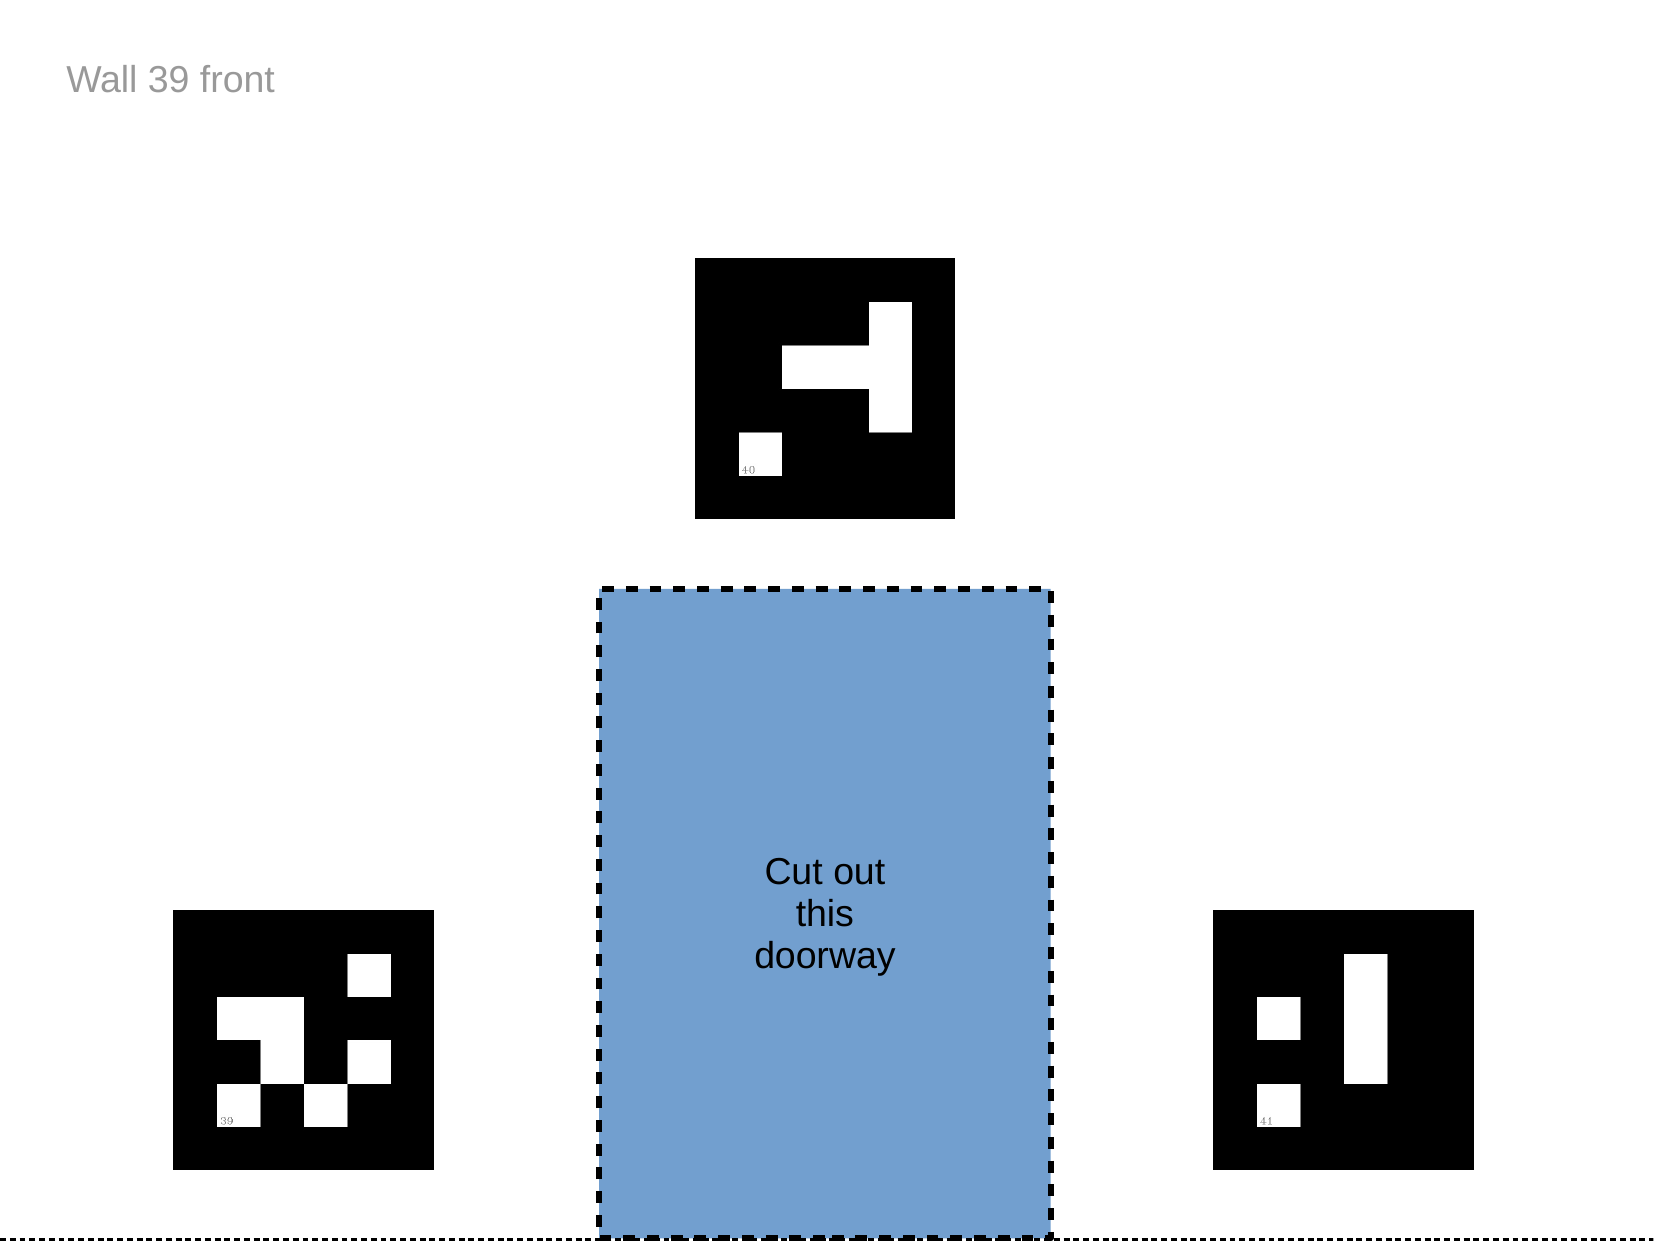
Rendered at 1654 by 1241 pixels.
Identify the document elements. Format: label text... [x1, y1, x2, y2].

picture [695, 258, 955, 519]
picture [1213, 910, 1474, 1171]
text_box Cut out this doorway [599, 588, 1051, 1239]
picture [173, 910, 434, 1171]
text_box Wall 39 front [51, 51, 394, 109]
